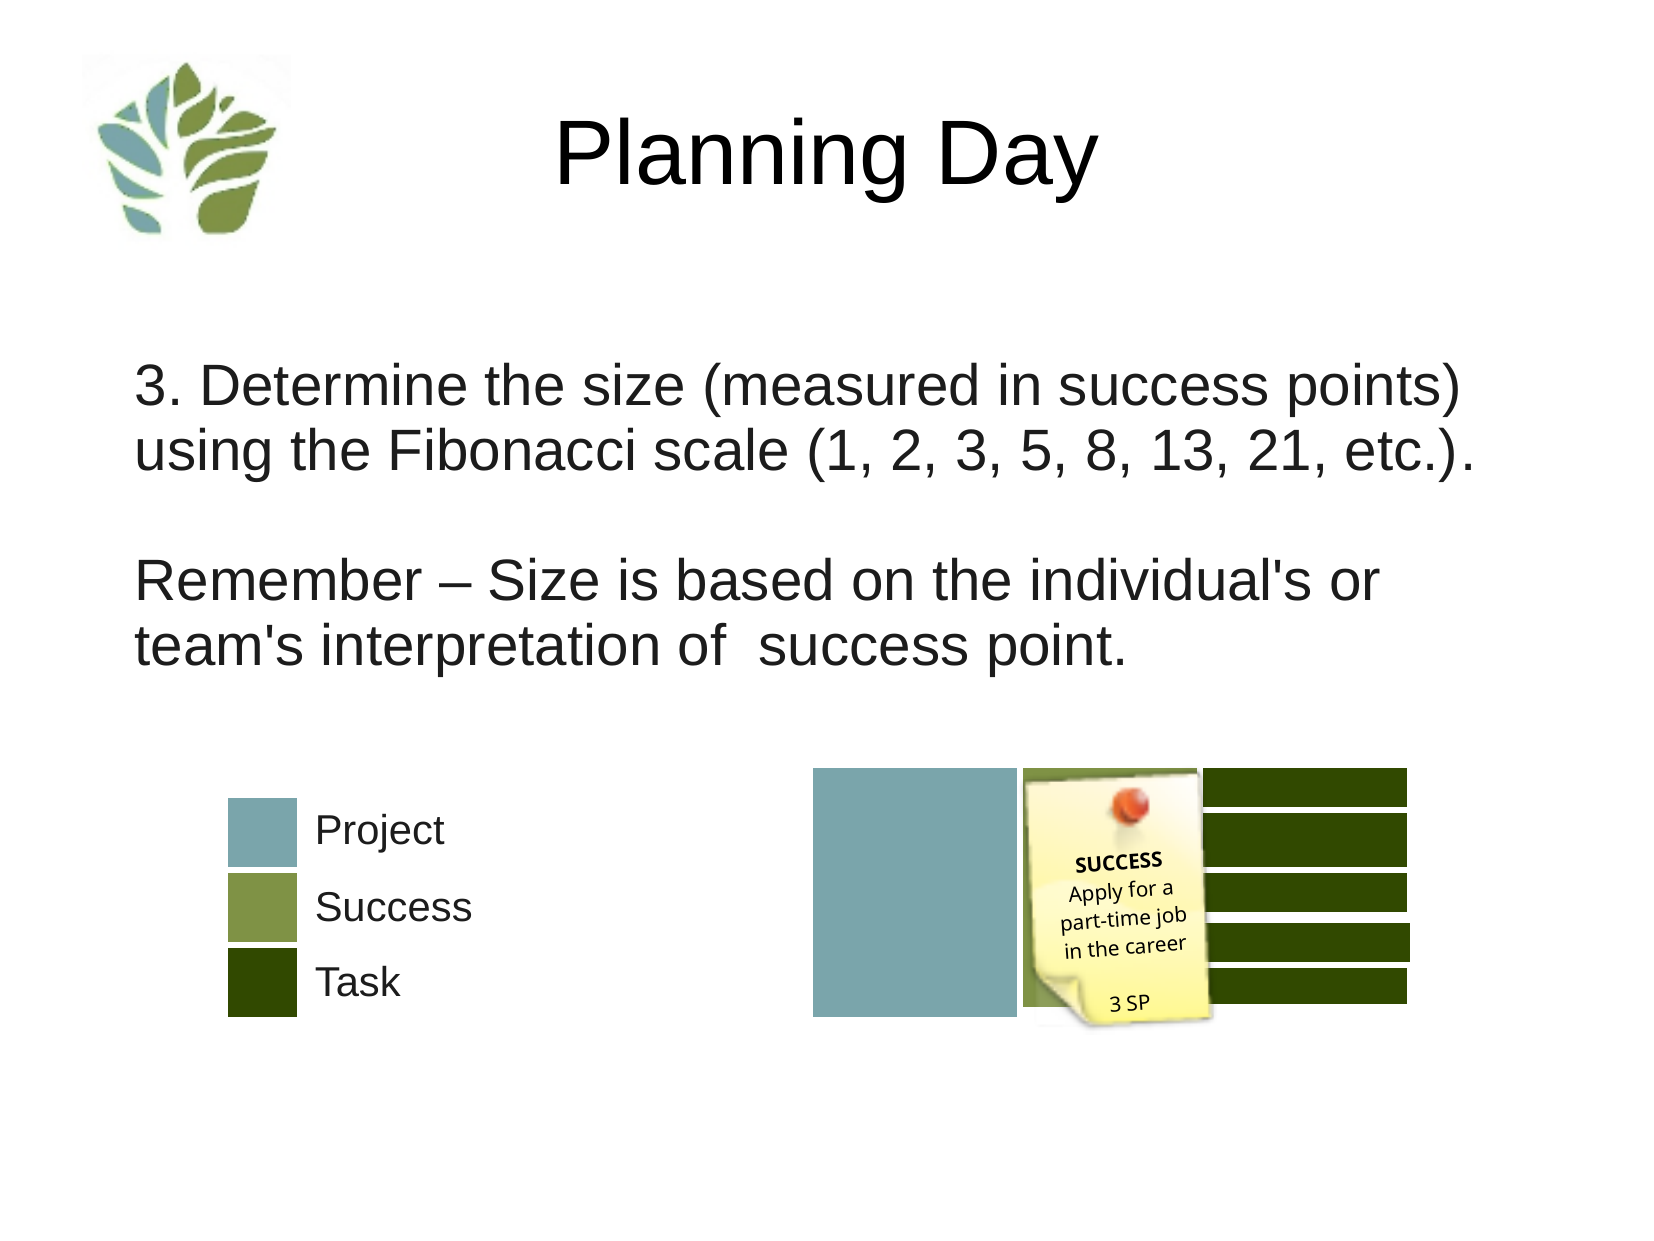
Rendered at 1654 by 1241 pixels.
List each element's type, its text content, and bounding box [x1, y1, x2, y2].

text_box [1246, 765, 1411, 916]
text_box SUCCESS Apply for a part-time job in the career 3 SP [1035, 834, 1215, 1036]
picture [82, 49, 291, 258]
text_box Success [300, 875, 586, 938]
title Planning Day [291, 49, 1571, 257]
text_box 3. Determine the size (measured in success points) using the Fibonacci scale (1, 2, 3, 5, 8, 13, 21, etc.). Remember – Size is based on the individual's or team's interpretation of success point. [120, 345, 1531, 684]
picture [990, 759, 1246, 1035]
text_box [225, 795, 301, 1021]
text_box Task [300, 950, 586, 1013]
text_box [1246, 919, 1414, 1007]
text_box Project [300, 799, 586, 862]
text_box [810, 765, 990, 1021]
